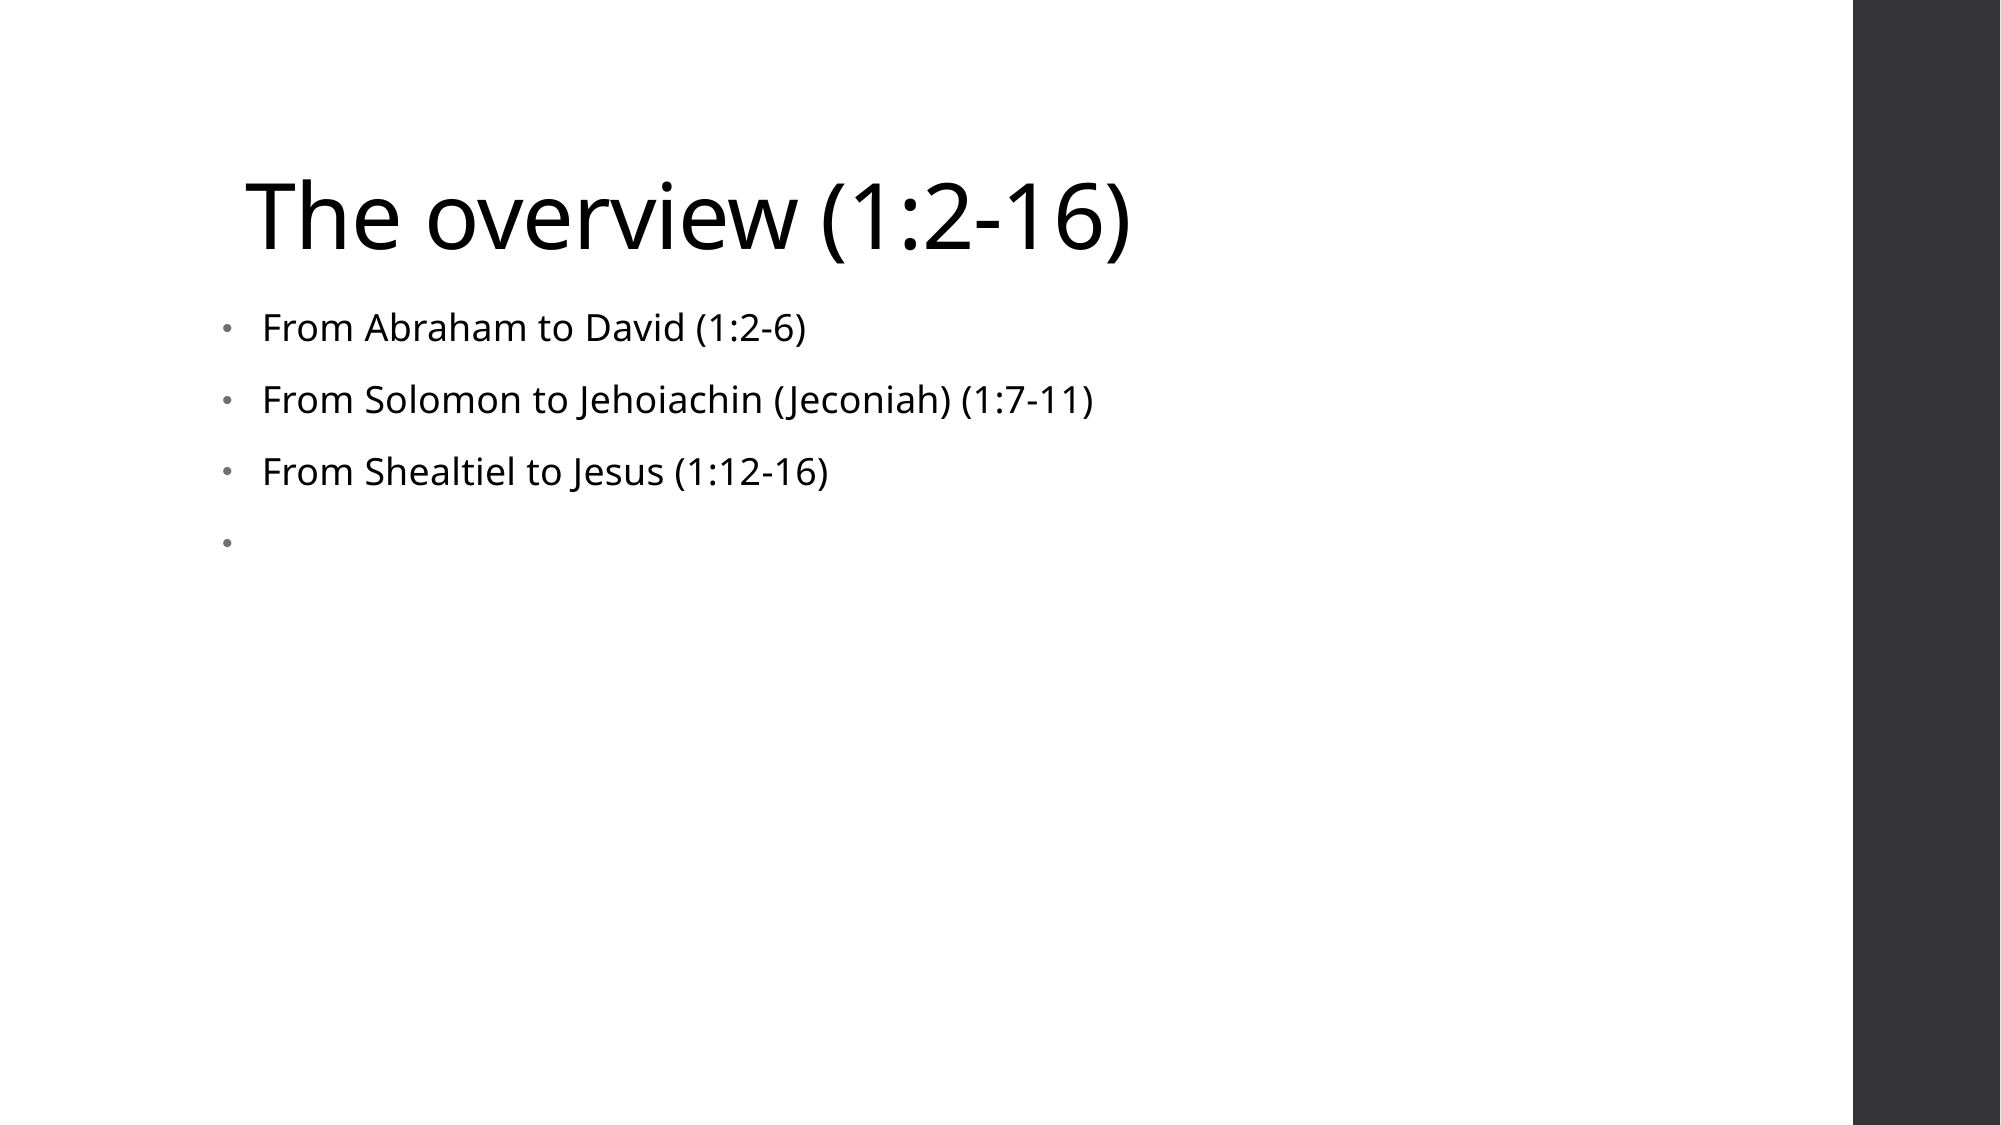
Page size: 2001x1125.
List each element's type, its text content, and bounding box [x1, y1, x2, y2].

list From Abraham to David (1:2-6) From Solomon to Jehoiachin (Jeconiah) (1:7-11) From Shealtiel to Jesus (1:12-16) [206, 299, 1617, 1014]
title The overview (1:2-16) [206, 60, 1797, 278]
